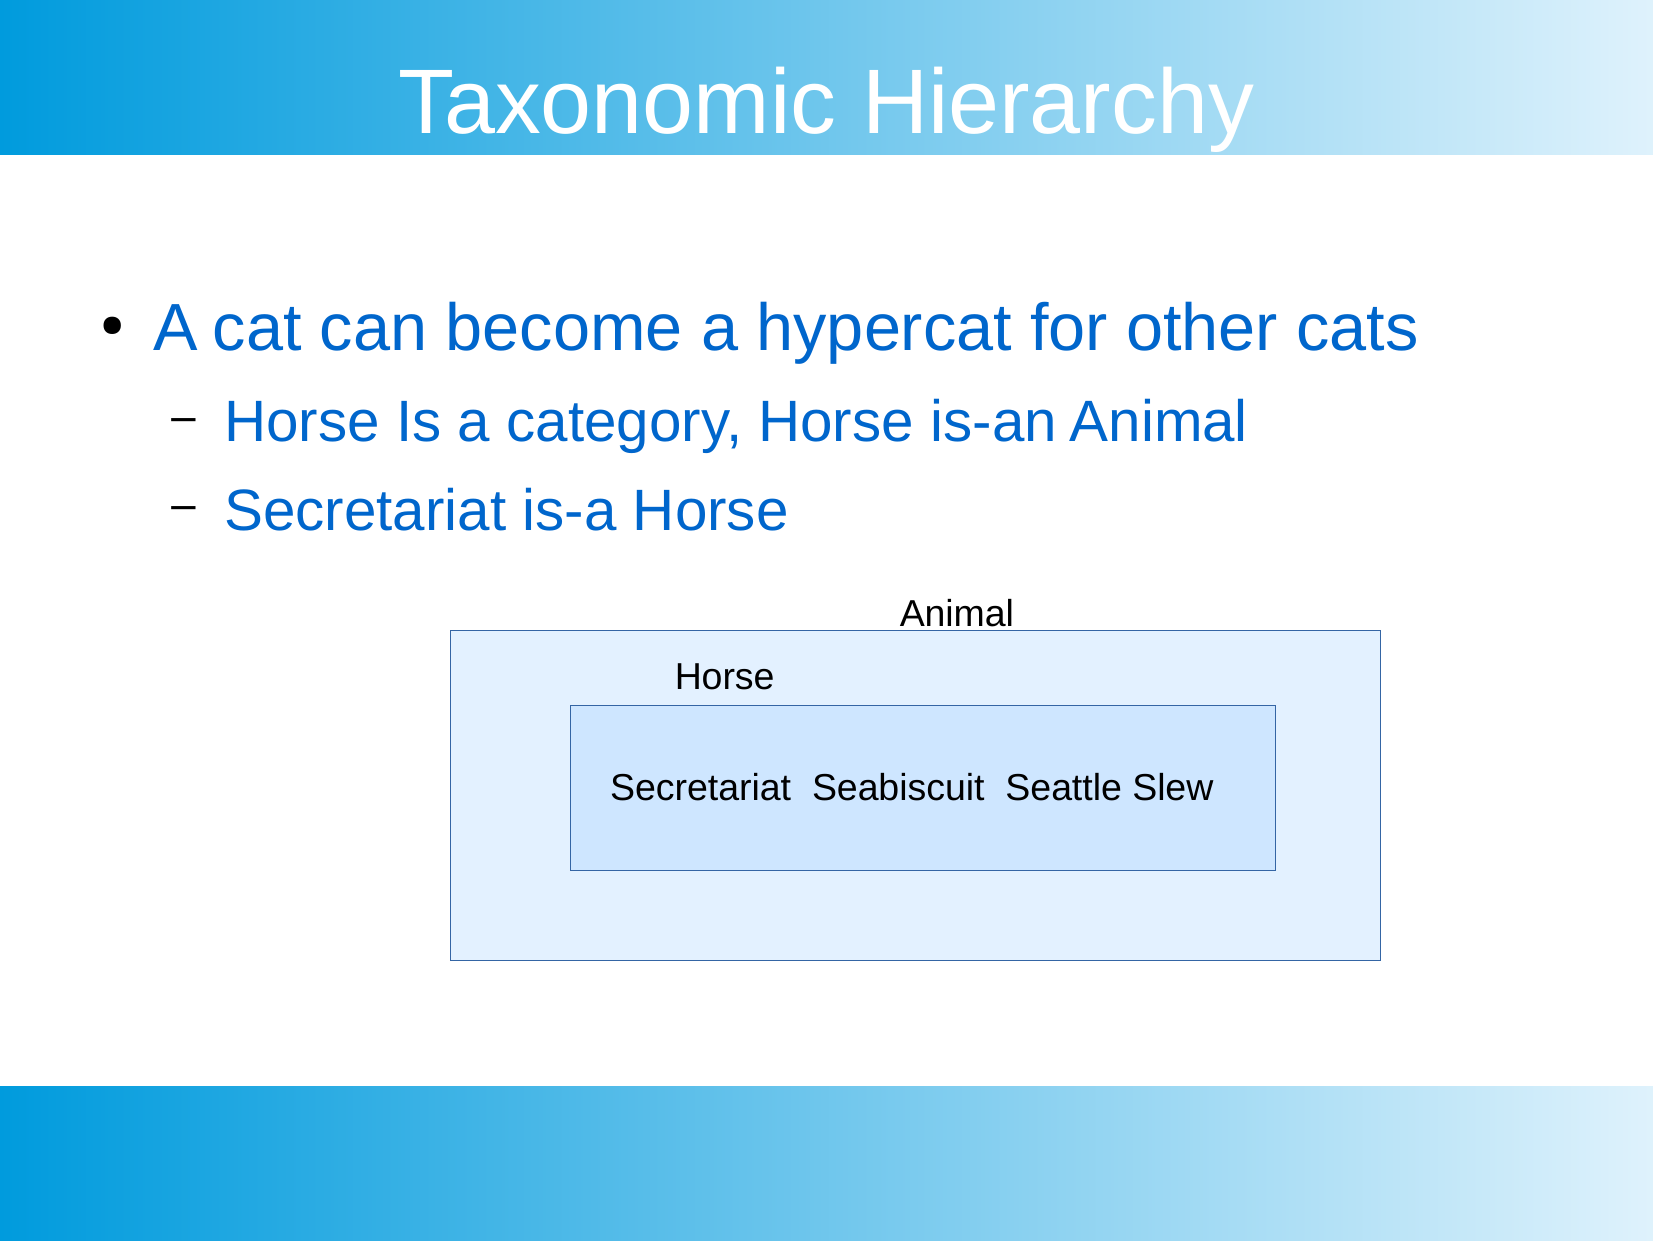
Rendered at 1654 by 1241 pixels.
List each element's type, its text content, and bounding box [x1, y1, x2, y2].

title Taxonomic Hierarchy [82, 49, 1571, 155]
text_box [450, 630, 1381, 961]
text_box Secretariat Seabiscuit Seattle Slew [570, 705, 1276, 871]
text_box Animal [885, 585, 1141, 642]
list A cat can become a hypercat for other cats Horse Is a category, Horse is-an Animal Secretariat is-a Horse [82, 290, 1571, 1010]
text_box Horse [660, 648, 811, 706]
